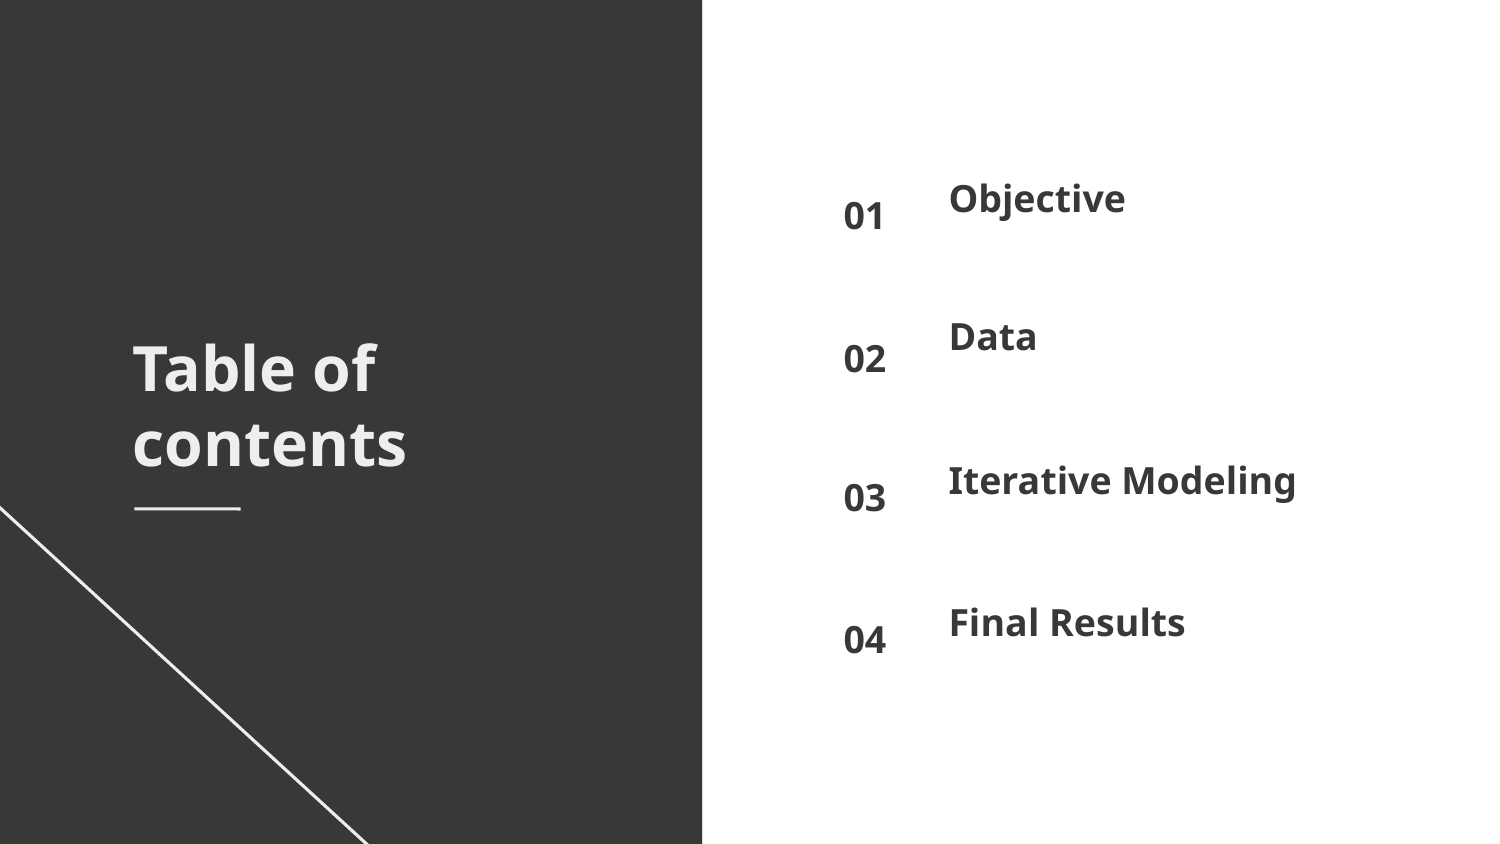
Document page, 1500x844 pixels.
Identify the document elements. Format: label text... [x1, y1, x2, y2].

title Objective [933, 171, 1458, 225]
title Final Results [933, 595, 1458, 649]
title 01 [789, 190, 902, 239]
title 04 [789, 614, 902, 663]
title Table of contents [116, 360, 678, 448]
title Data [933, 308, 1458, 363]
title 03 [789, 472, 902, 521]
title 02 [789, 333, 902, 381]
title Iterative Modeling [933, 452, 1458, 507]
